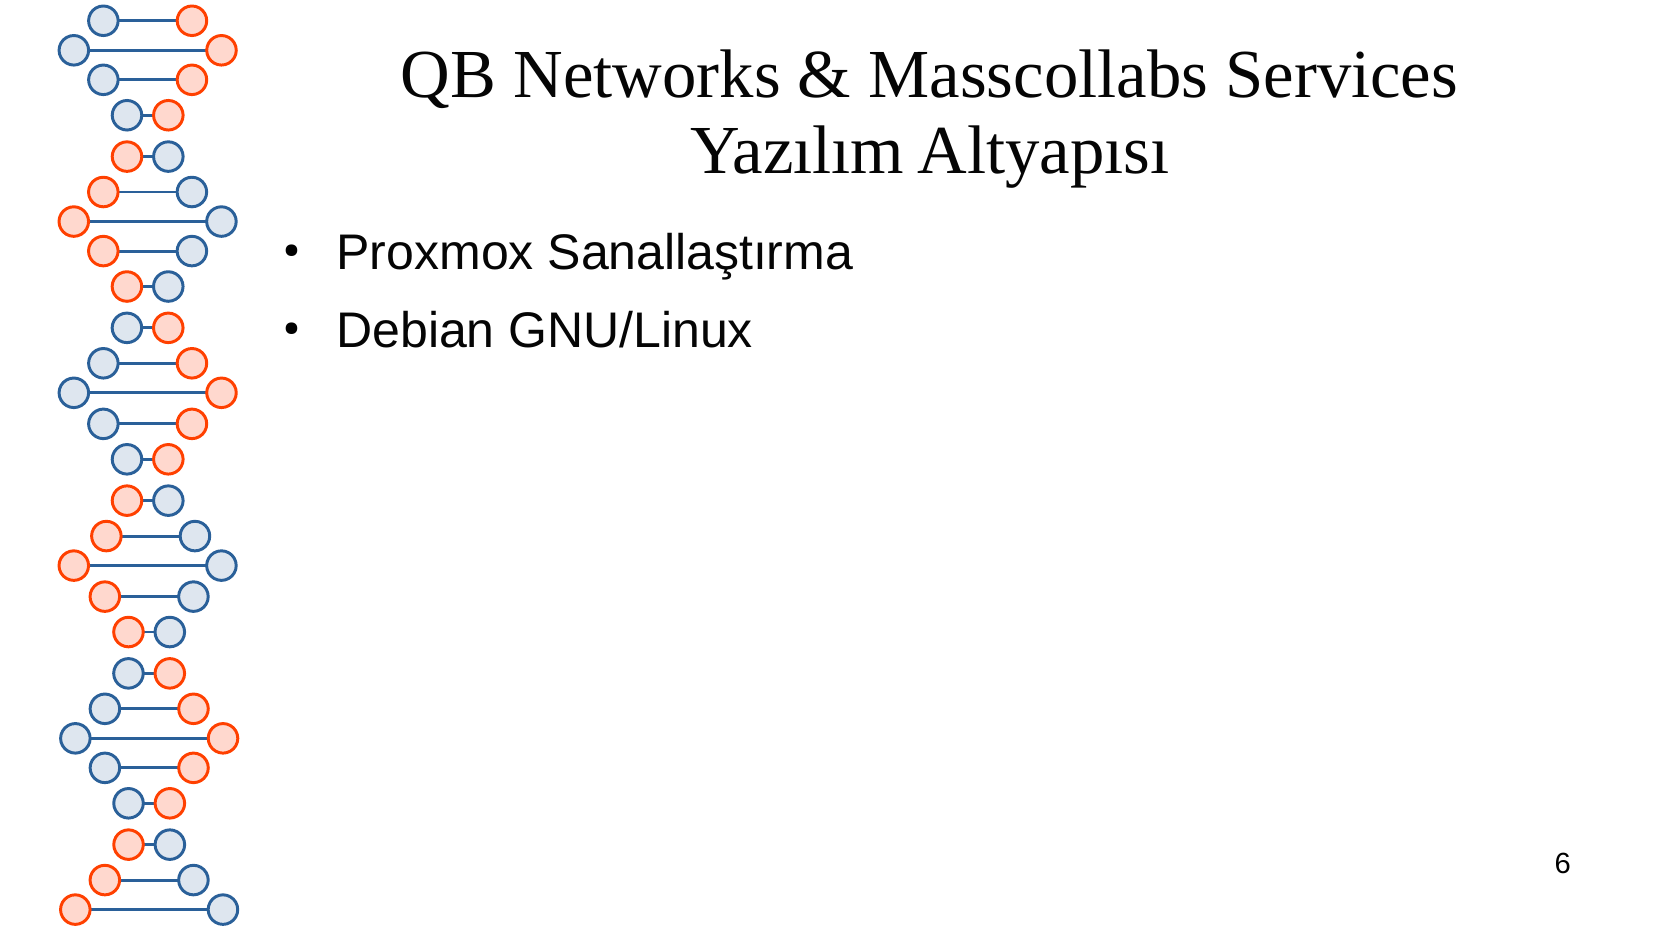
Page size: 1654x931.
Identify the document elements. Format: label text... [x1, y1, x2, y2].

title QB Networks & Masscollabs Services Yazılım Altyapısı [265, 35, 1595, 189]
list Proxmox Sanallaştırma Debian GNU/Linux [265, 224, 1595, 764]
